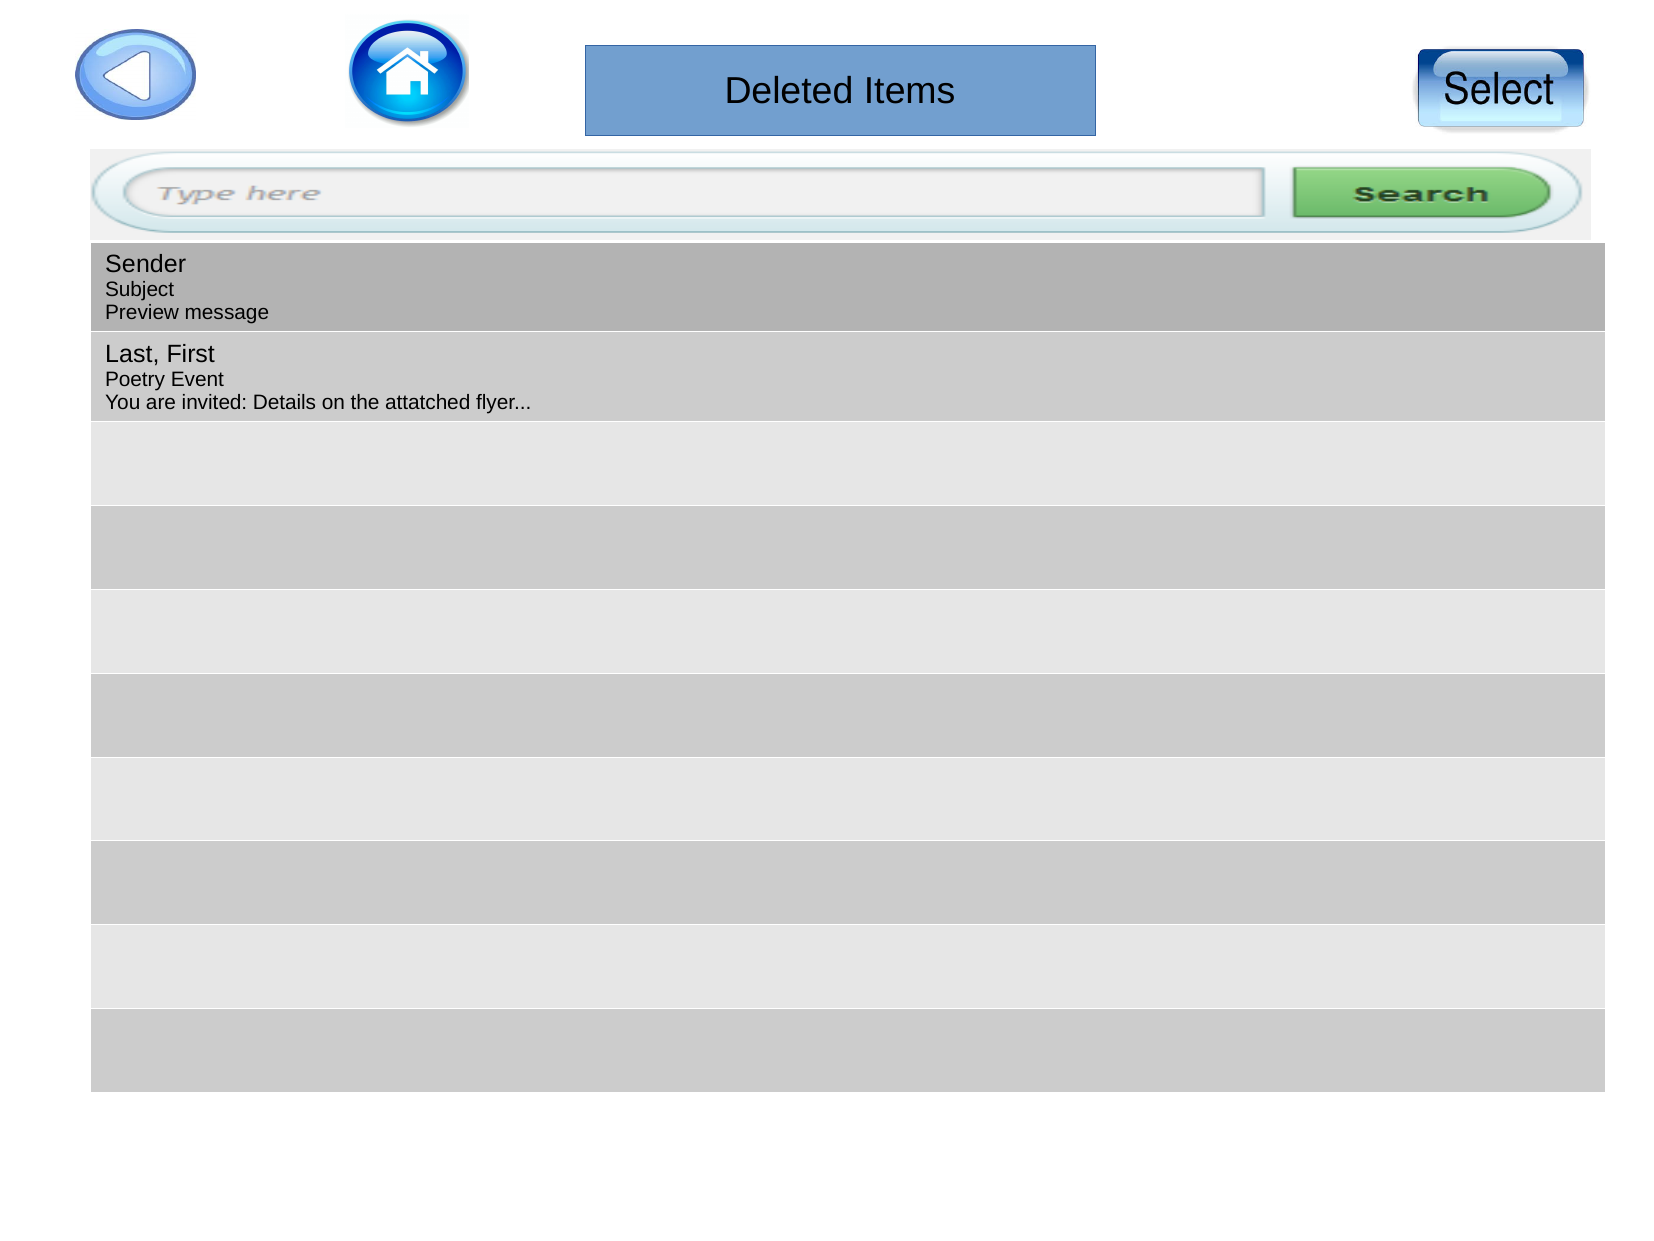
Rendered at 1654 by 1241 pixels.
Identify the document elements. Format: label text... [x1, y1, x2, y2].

text_box Deleted Items [585, 45, 1096, 136]
picture [90, 149, 1591, 241]
table_cell [91, 1009, 1605, 1092]
table_cell Last, First Poetry Event You are invited: Details on the attatched flyer... [91, 332, 1605, 421]
table_cell [91, 422, 1605, 505]
table_header Sender Subject Preview message [91, 243, 1605, 331]
table_cell [91, 841, 1605, 924]
picture [345, 14, 469, 128]
table_cell [91, 590, 1605, 673]
picture [75, 29, 196, 121]
table_cell [91, 925, 1605, 1008]
picture [1410, 44, 1591, 136]
table_cell [91, 758, 1605, 840]
table_cell [91, 674, 1605, 757]
table_cell [91, 506, 1605, 589]
